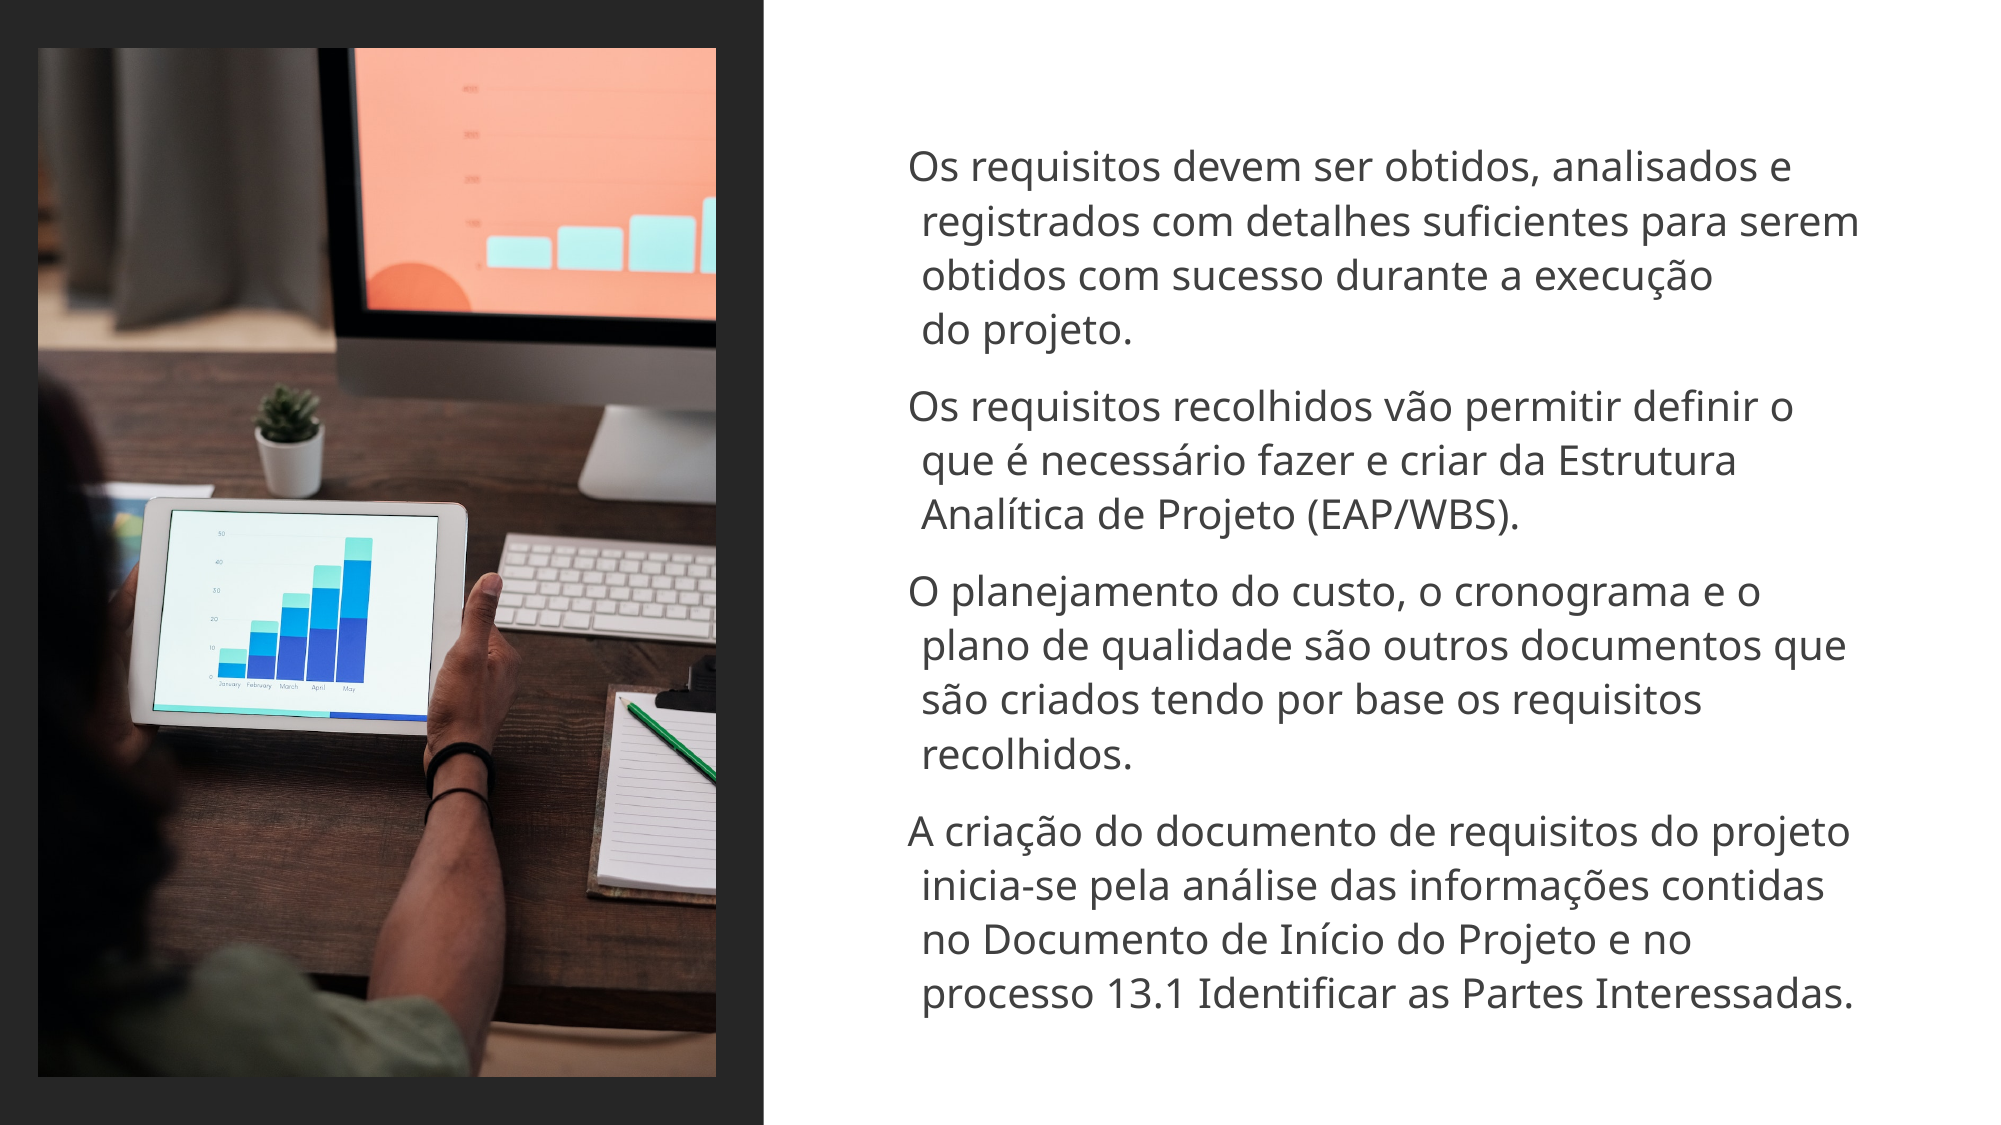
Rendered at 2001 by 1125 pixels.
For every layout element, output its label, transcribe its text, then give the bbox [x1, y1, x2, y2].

list Os requisitos devem ser obtidos, analisados e registrados com detalhes suficientes para serem obtidos com sucesso durante a execução do projeto. Os requisitos recolhidos vão permitir definir o que é necessário fazer e criar da Estrutura Analítica de Projeto (EAP/WBS). O planejamento do custo, o cronograma e o plano de qualidade são outros documentos que são criados tendo por base os requisitos recolhidos. A criação do documento de requisitos do projeto inicia-se pela análise das informações contidas no Documento de Início do Projeto e no processo 13.1 Identificar as Partes Interessadas. [894, 128, 1867, 1073]
picture [38, 48, 716, 1077]
